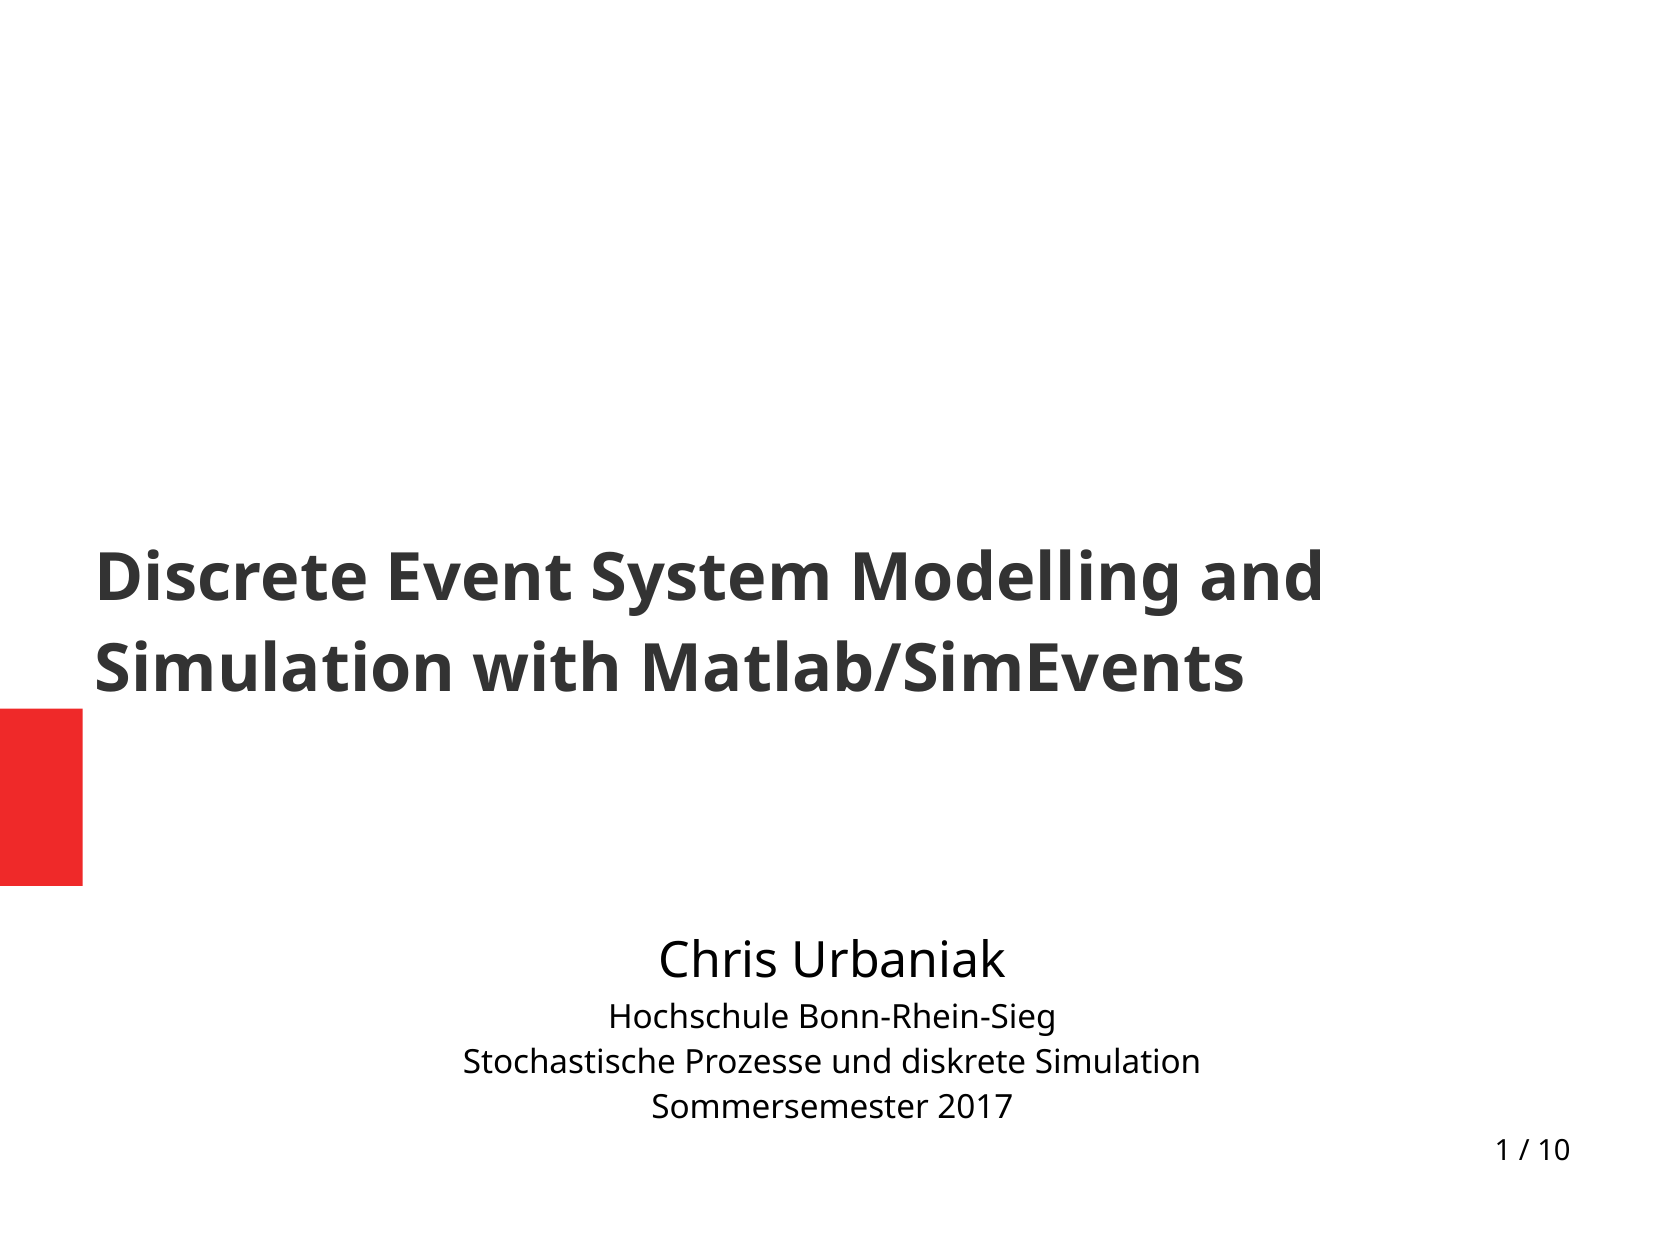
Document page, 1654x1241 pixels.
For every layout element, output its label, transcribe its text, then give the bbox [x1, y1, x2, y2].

title Discrete Event System Modelling and Simulation with Matlab/SimEvents [94, 330, 1536, 910]
subtitle Chris Urbaniak Hochschule Bonn-Rhein-Sieg Stochastische Prozesse und diskrete Simulation Sommersemester 2017 [129, 943, 1536, 1156]
